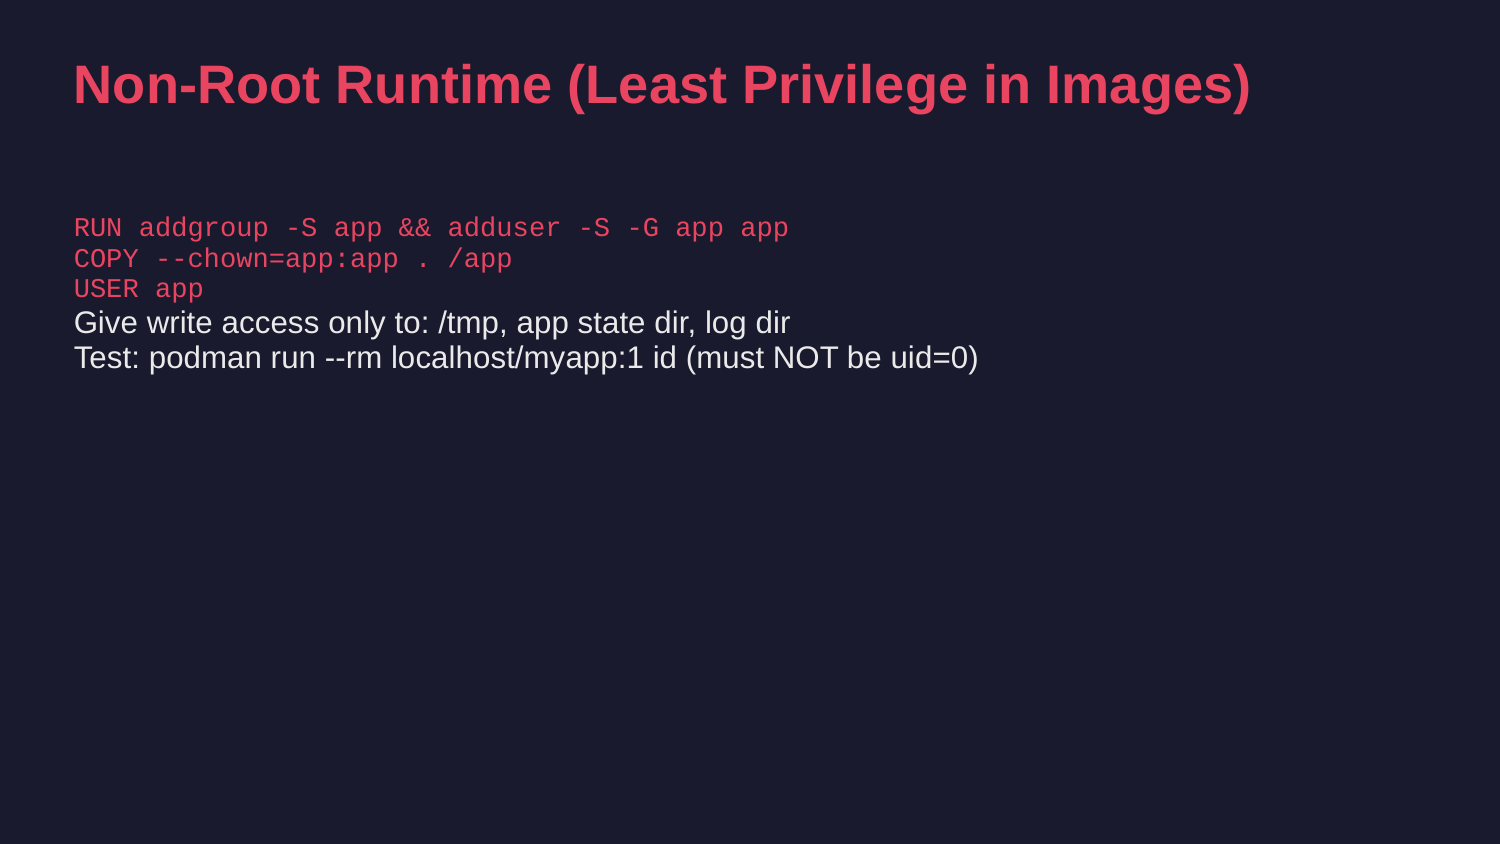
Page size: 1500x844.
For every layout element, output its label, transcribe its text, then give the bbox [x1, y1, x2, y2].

title Non-Root Runtime (Least Privilege in Images) [59, 47, 1441, 166]
text_box RUN addgroup -S app && adduser -S -G app app COPY --chown=app:app . /app USER app Give write access only to: /tmp, app state dir, log dir Test: podman run --rm localhost/myapp:1 id (must NOT be uid=0) [59, 206, 1441, 798]
